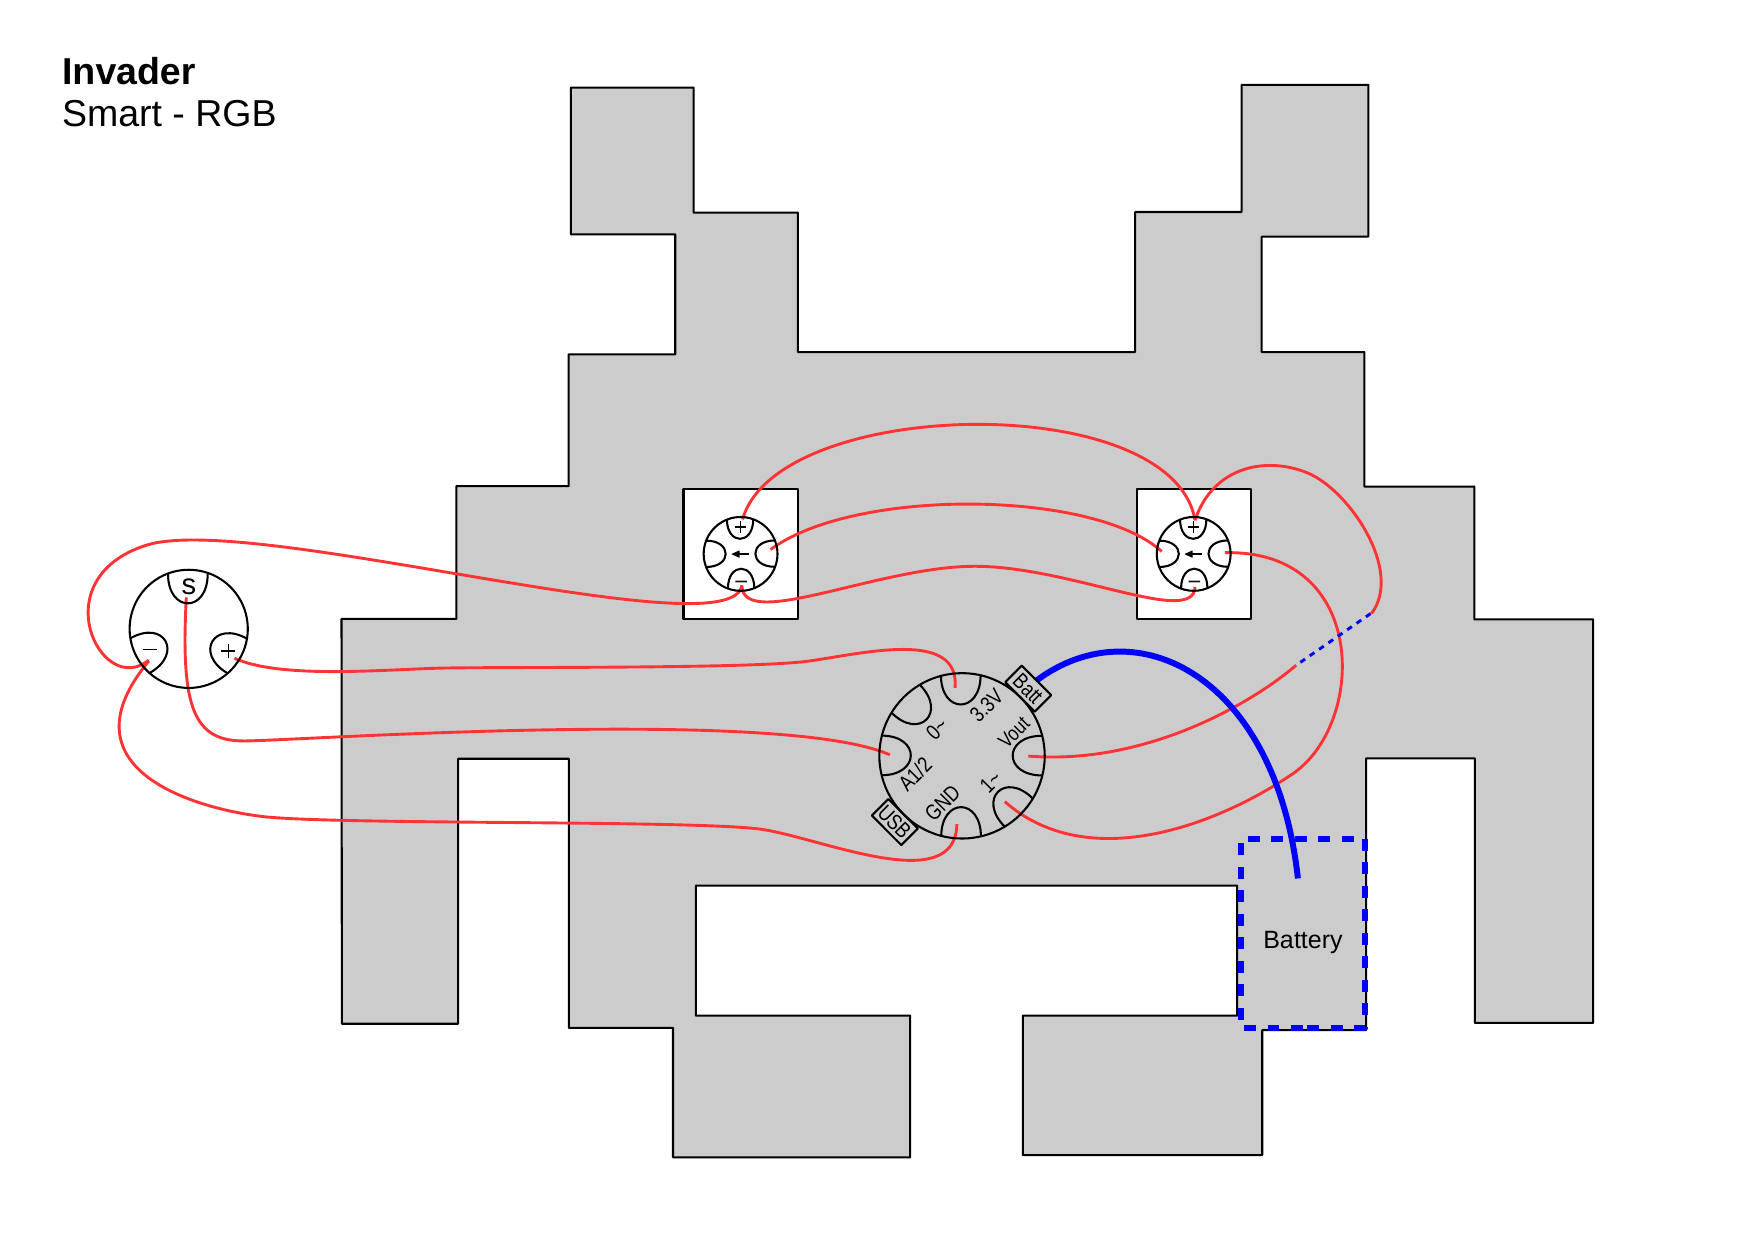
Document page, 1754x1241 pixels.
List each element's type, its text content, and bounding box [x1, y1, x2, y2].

text_box 3.3V [970, 688, 1003, 722]
text_box A1/2 [892, 751, 938, 797]
text_box 0~ [922, 710, 955, 743]
text_box Vout [994, 713, 1033, 751]
text_box GND [919, 780, 965, 825]
text_box Batt [1005, 665, 1052, 712]
text_box USB [871, 799, 918, 846]
text_box 1~ [974, 765, 1008, 798]
text_box [341, 84, 1594, 1158]
text_box Invader Smart - RGB [47, 42, 331, 142]
text_box Battery [1240, 838, 1366, 1029]
text_box s [177, 571, 201, 598]
